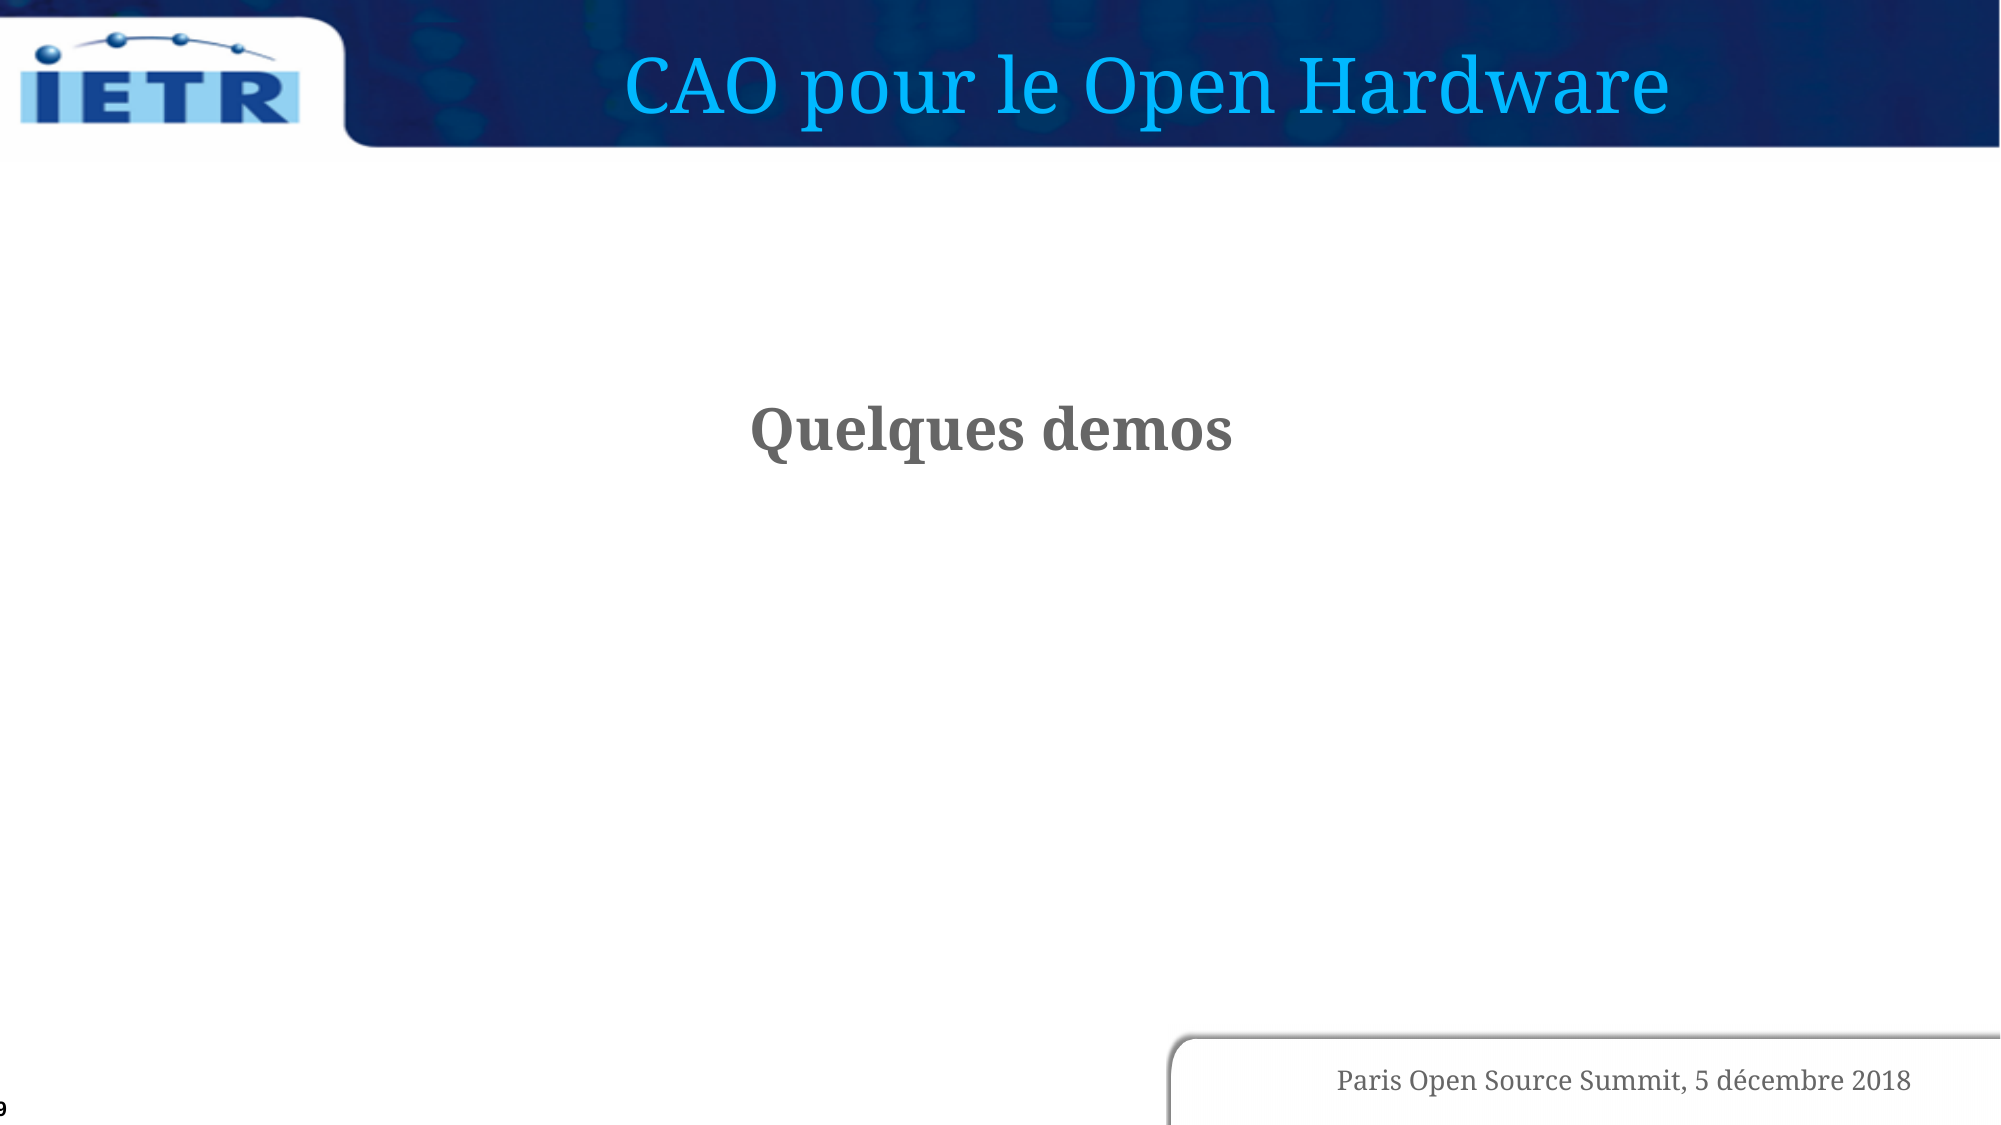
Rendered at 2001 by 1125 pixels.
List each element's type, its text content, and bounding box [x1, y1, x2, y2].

text_box Paris Open Source Summit, 5 décembre 2018 [1322, 1054, 1982, 1106]
picture [0, 0, 2000, 165]
text_box Quelques demos [118, 259, 1867, 1028]
text_box CAO pour le Open Hardware [608, 23, 1652, 143]
picture [1166, 1024, 2001, 1125]
